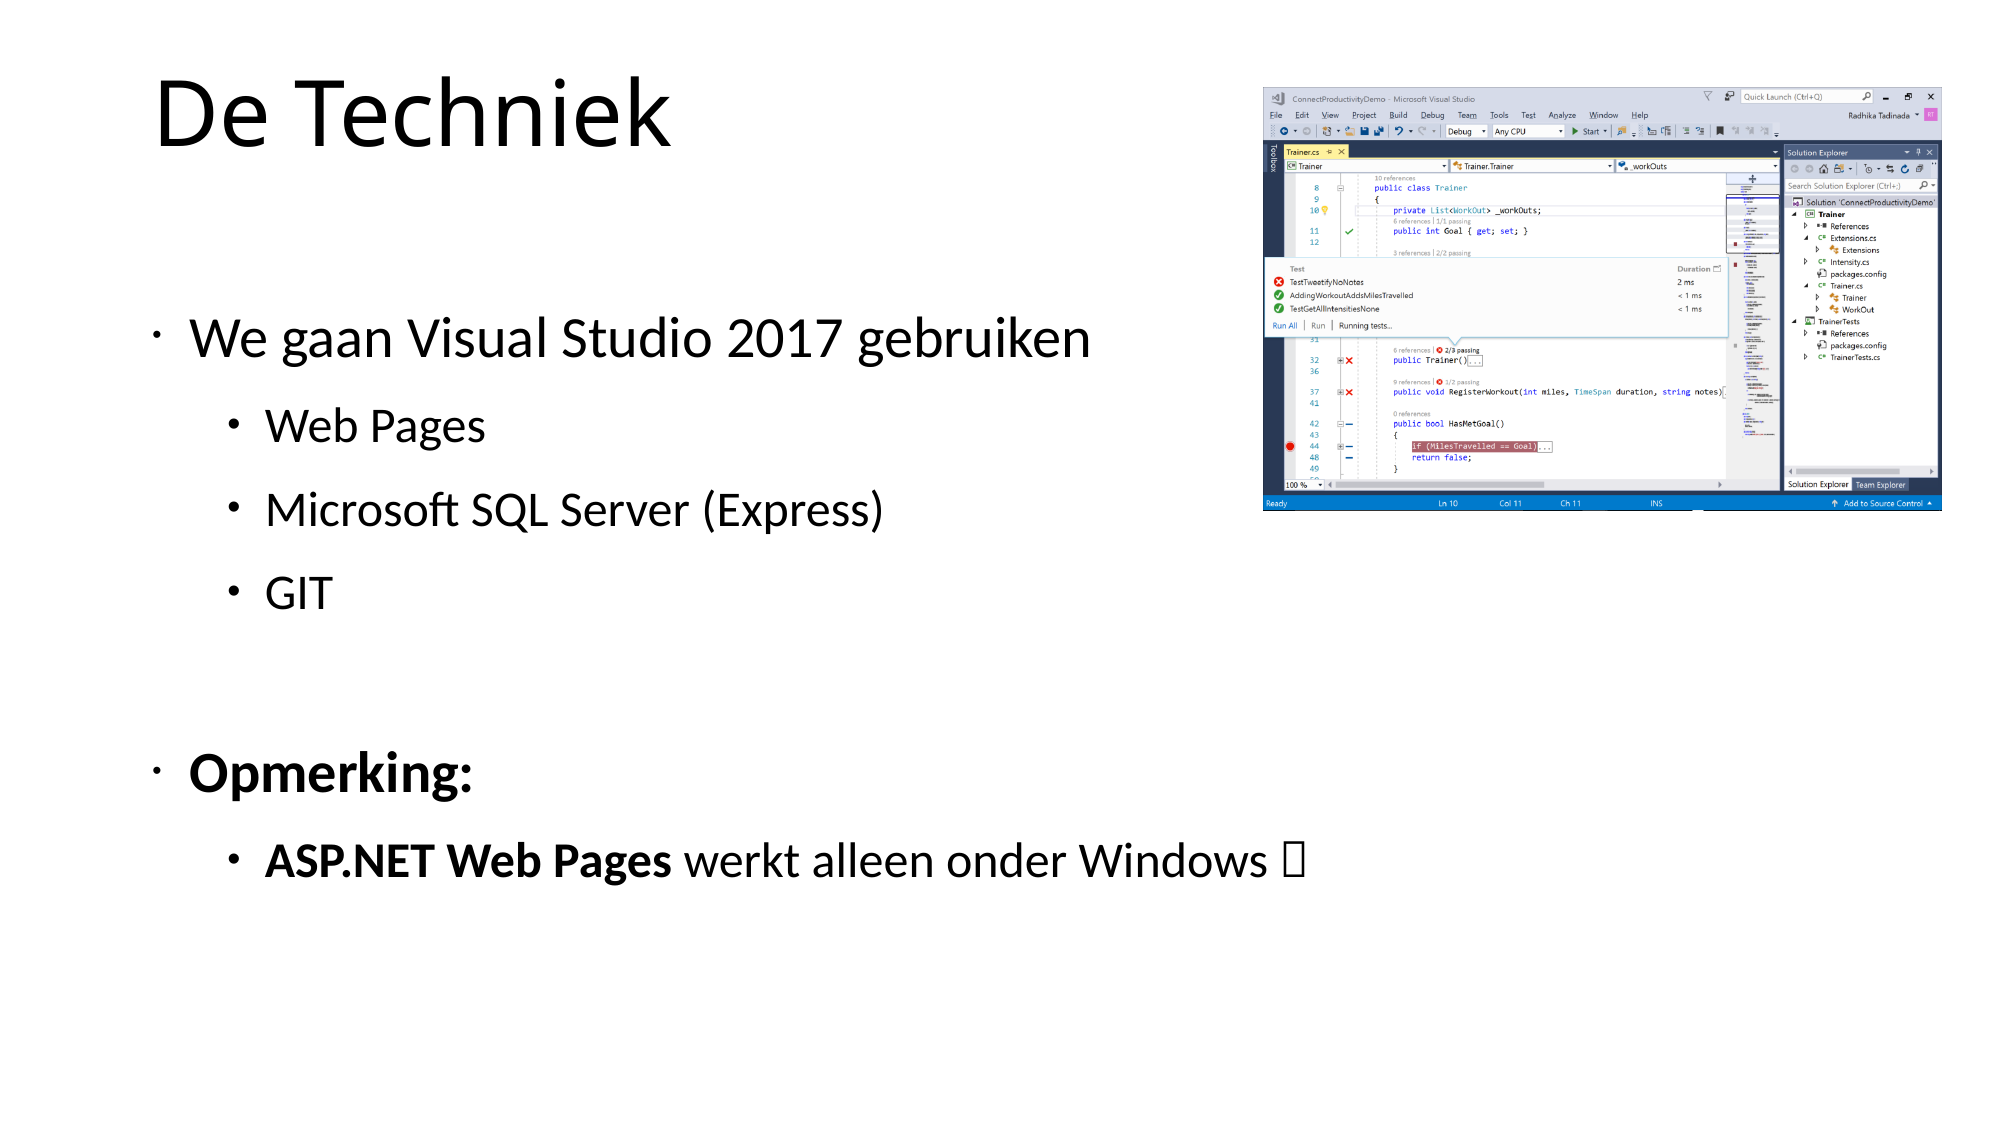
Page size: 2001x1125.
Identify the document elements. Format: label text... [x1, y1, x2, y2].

list We gaan Visual Studio 2017 gebruiken Web Pages Microsoft SQL Server (Express) GIT Opmerking: ASP.NET Web Pages werkt alleen onder Windows  [137, 299, 1863, 1014]
title De Techniek [137, 59, 1863, 278]
picture [1263, 87, 1942, 512]
